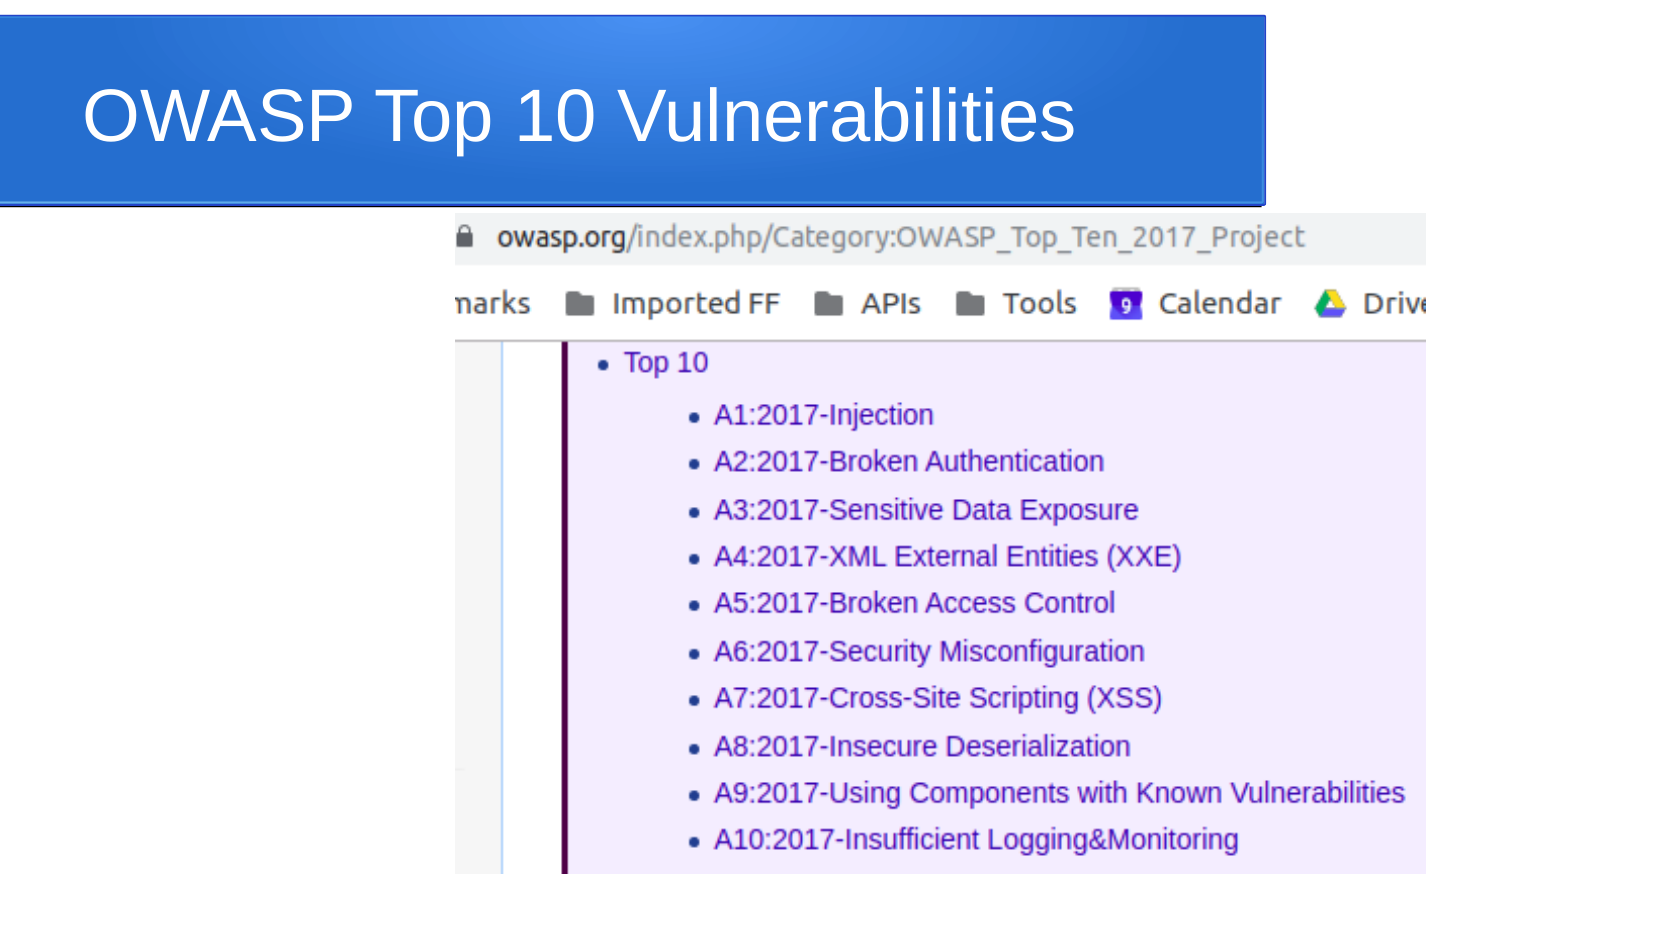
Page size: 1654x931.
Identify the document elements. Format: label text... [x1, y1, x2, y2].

picture [0, 13, 1269, 211]
text_box OWASP Top 10 Vulnerabilities [82, 35, 1235, 189]
picture [455, 213, 1426, 874]
